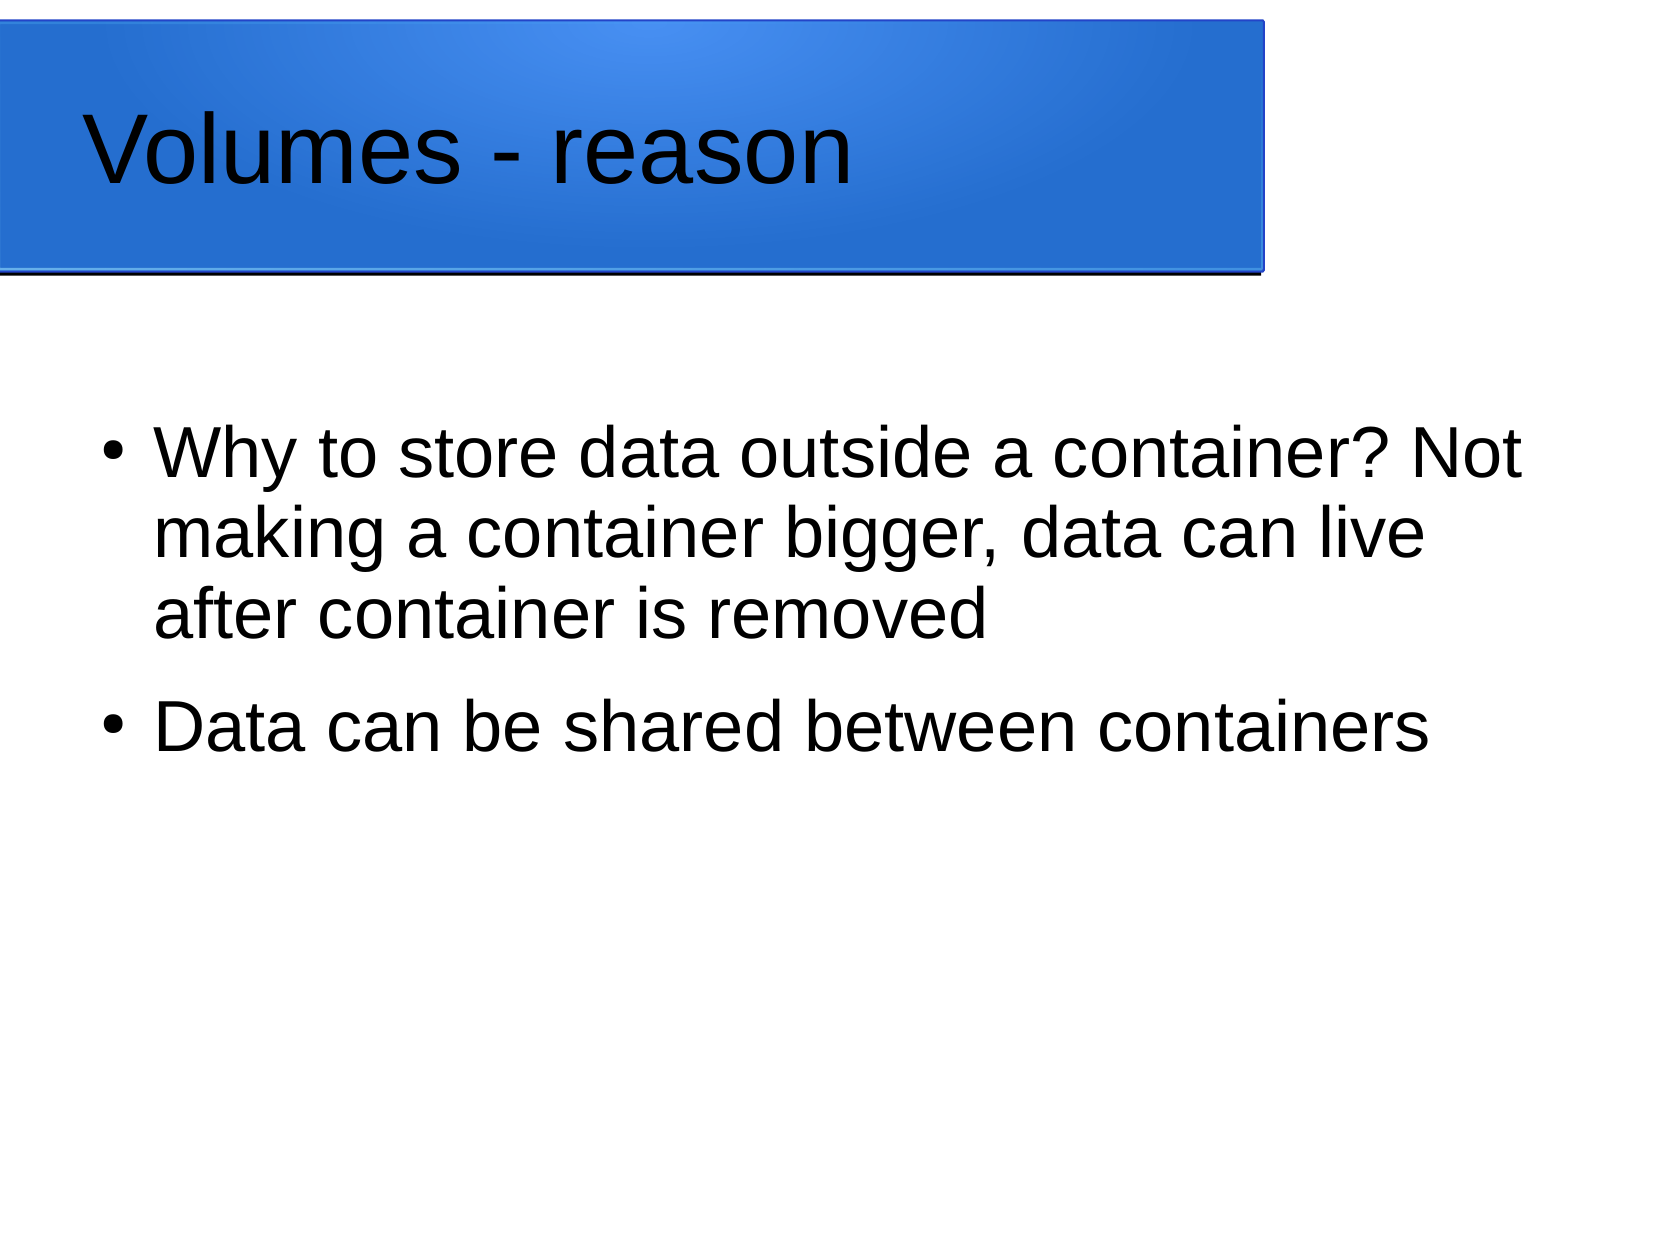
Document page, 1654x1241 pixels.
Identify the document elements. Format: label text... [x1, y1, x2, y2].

title Volumes - reason [82, 47, 1235, 252]
list Why to store data outside a container? Not making a container bigger, data can live after container is removed Data can be shared between containers [82, 299, 1571, 1019]
